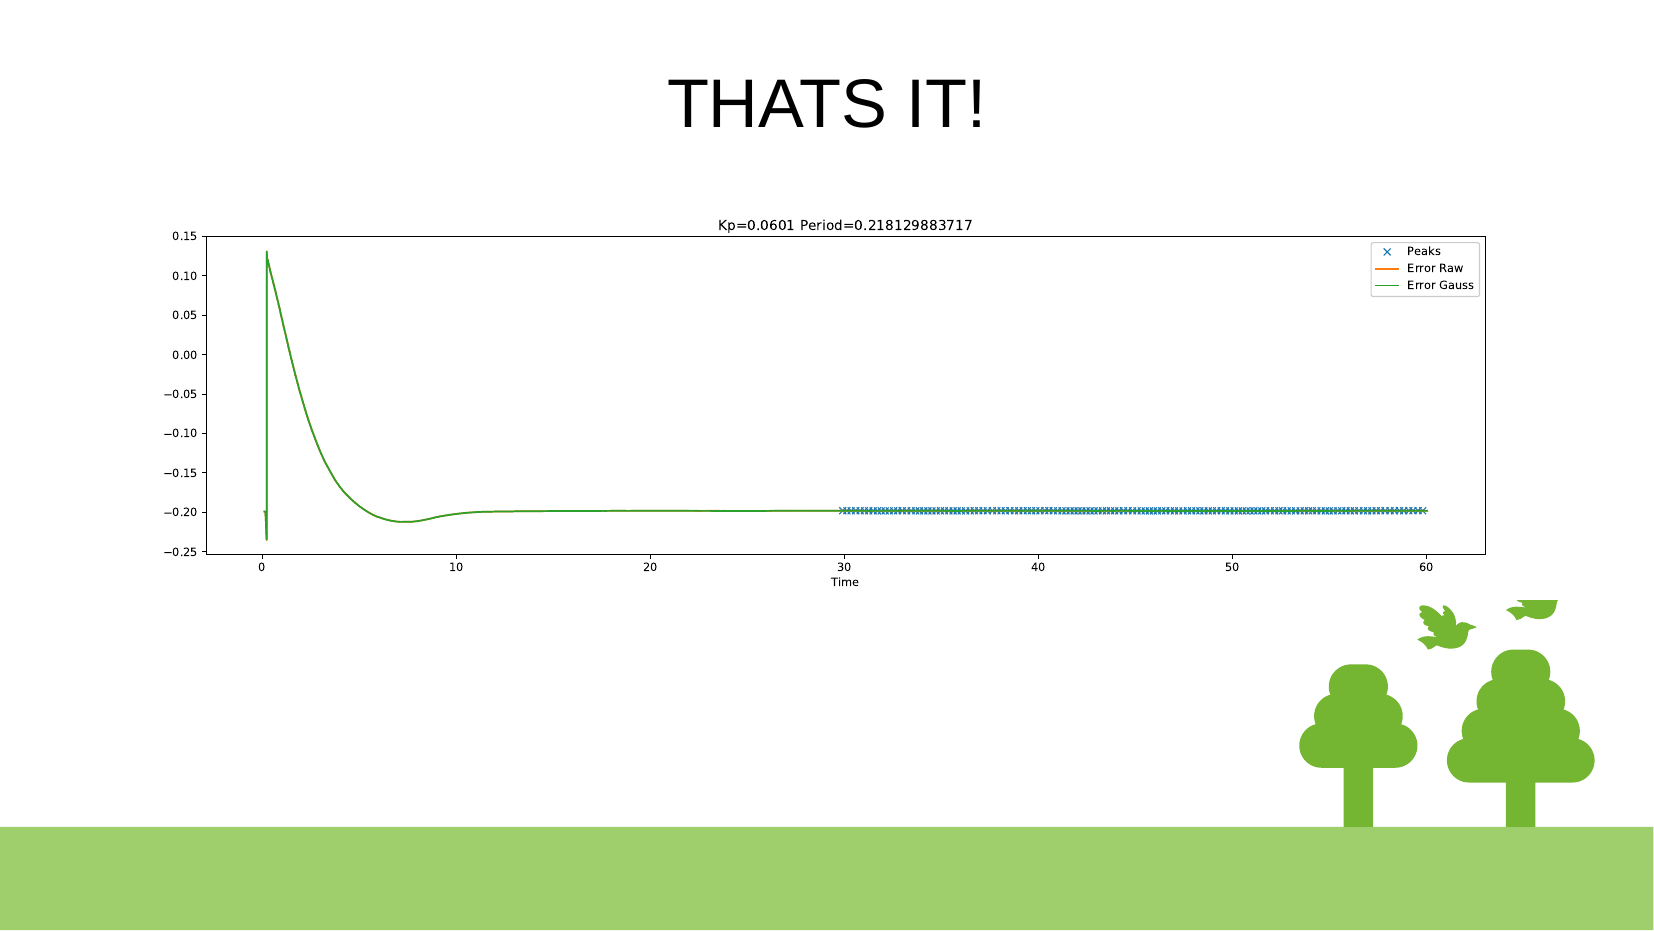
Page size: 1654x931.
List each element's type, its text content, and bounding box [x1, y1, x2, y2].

picture [0, 187, 1651, 601]
title THATS IT! [88, 29, 1565, 178]
